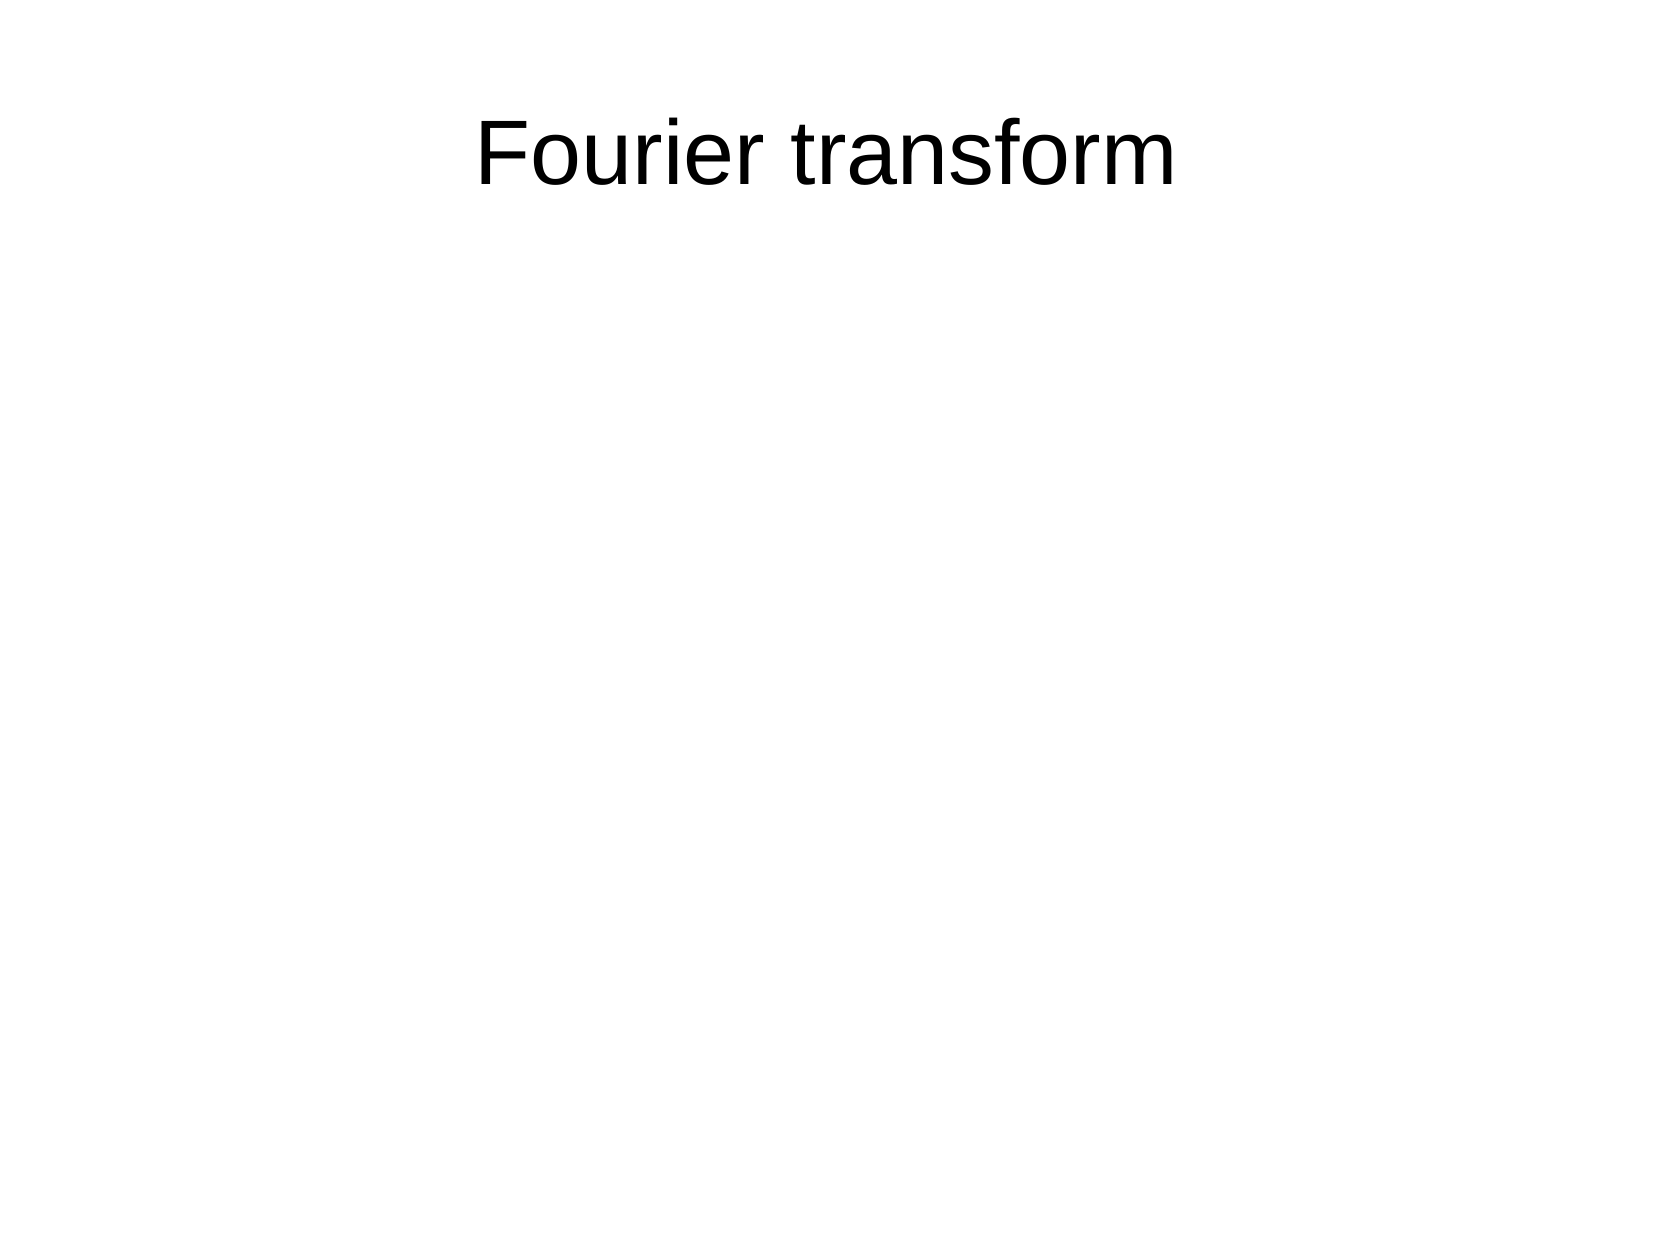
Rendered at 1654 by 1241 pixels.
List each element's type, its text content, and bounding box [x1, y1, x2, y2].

title Fourier transform [82, 49, 1571, 257]
